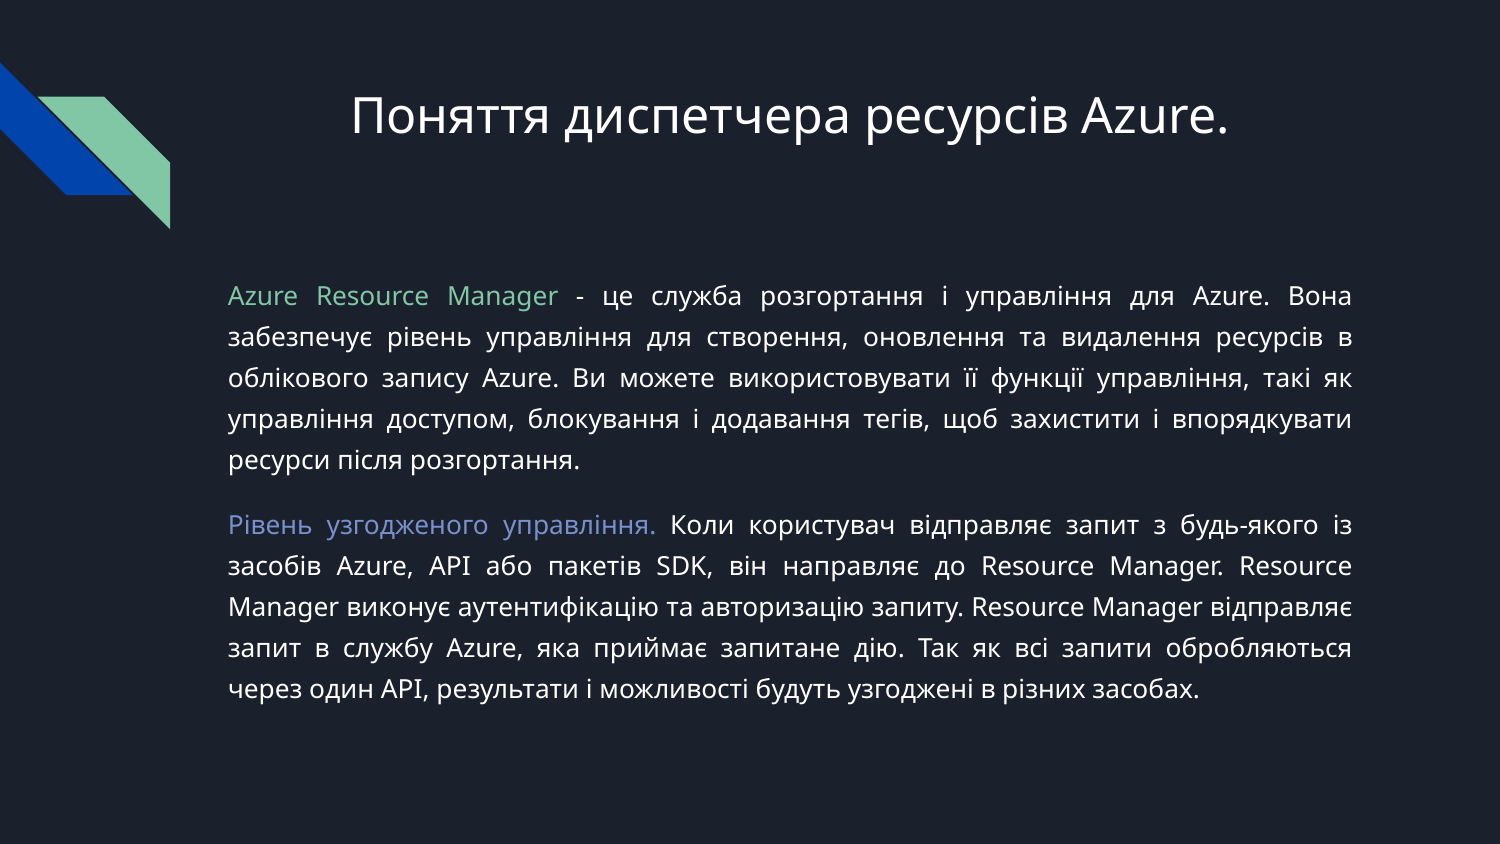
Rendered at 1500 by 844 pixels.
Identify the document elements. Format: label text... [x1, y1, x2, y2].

list Azure Resource Manager - це служба розгортання і управління для Azure. Вона забезпечує рівень управління для створення, оновлення та видалення ресурсів в облікового запису Azure. Ви можете використовувати її функції управління, такі як управління доступом, блокування і додавання тегів, щоб захистити і впорядкувати ресурси після розгортання. Рівень узгодженого управління. Коли користувач відправляє запит з будь-якого із засобів Azure, API або пакетів SDK, він направляє до Resource Manager. Resource Manager виконує аутентифікацію та авторизацію запиту. Resource Manager відправляє запит в службу Azure, яка приймає запитане дію. Так як всі запити обробляються через один API, результати і можливості будуть узгоджені в різних засобах. [212, 257, 1368, 735]
title Поняття диспетчера ресурсів Azure. [212, 64, 1368, 215]
